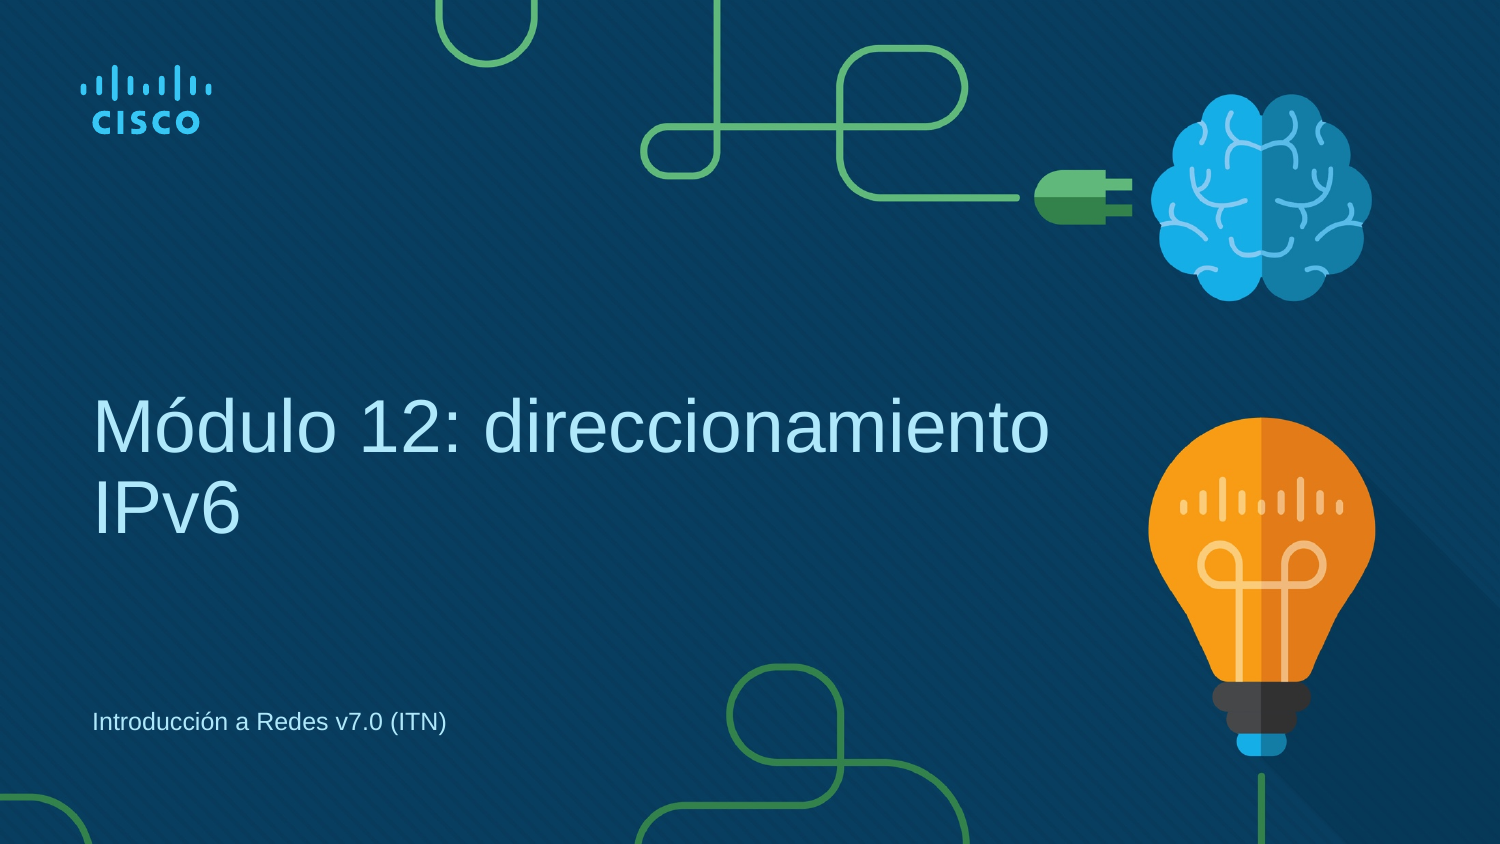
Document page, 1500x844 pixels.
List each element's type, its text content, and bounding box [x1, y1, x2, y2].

subtitle Introducción a Redes v7.0 (ITN) [77, 624, 466, 773]
picture [0, 0, 1500, 844]
title Módulo 12: direccionamiento IPv6 [77, 380, 1172, 558]
